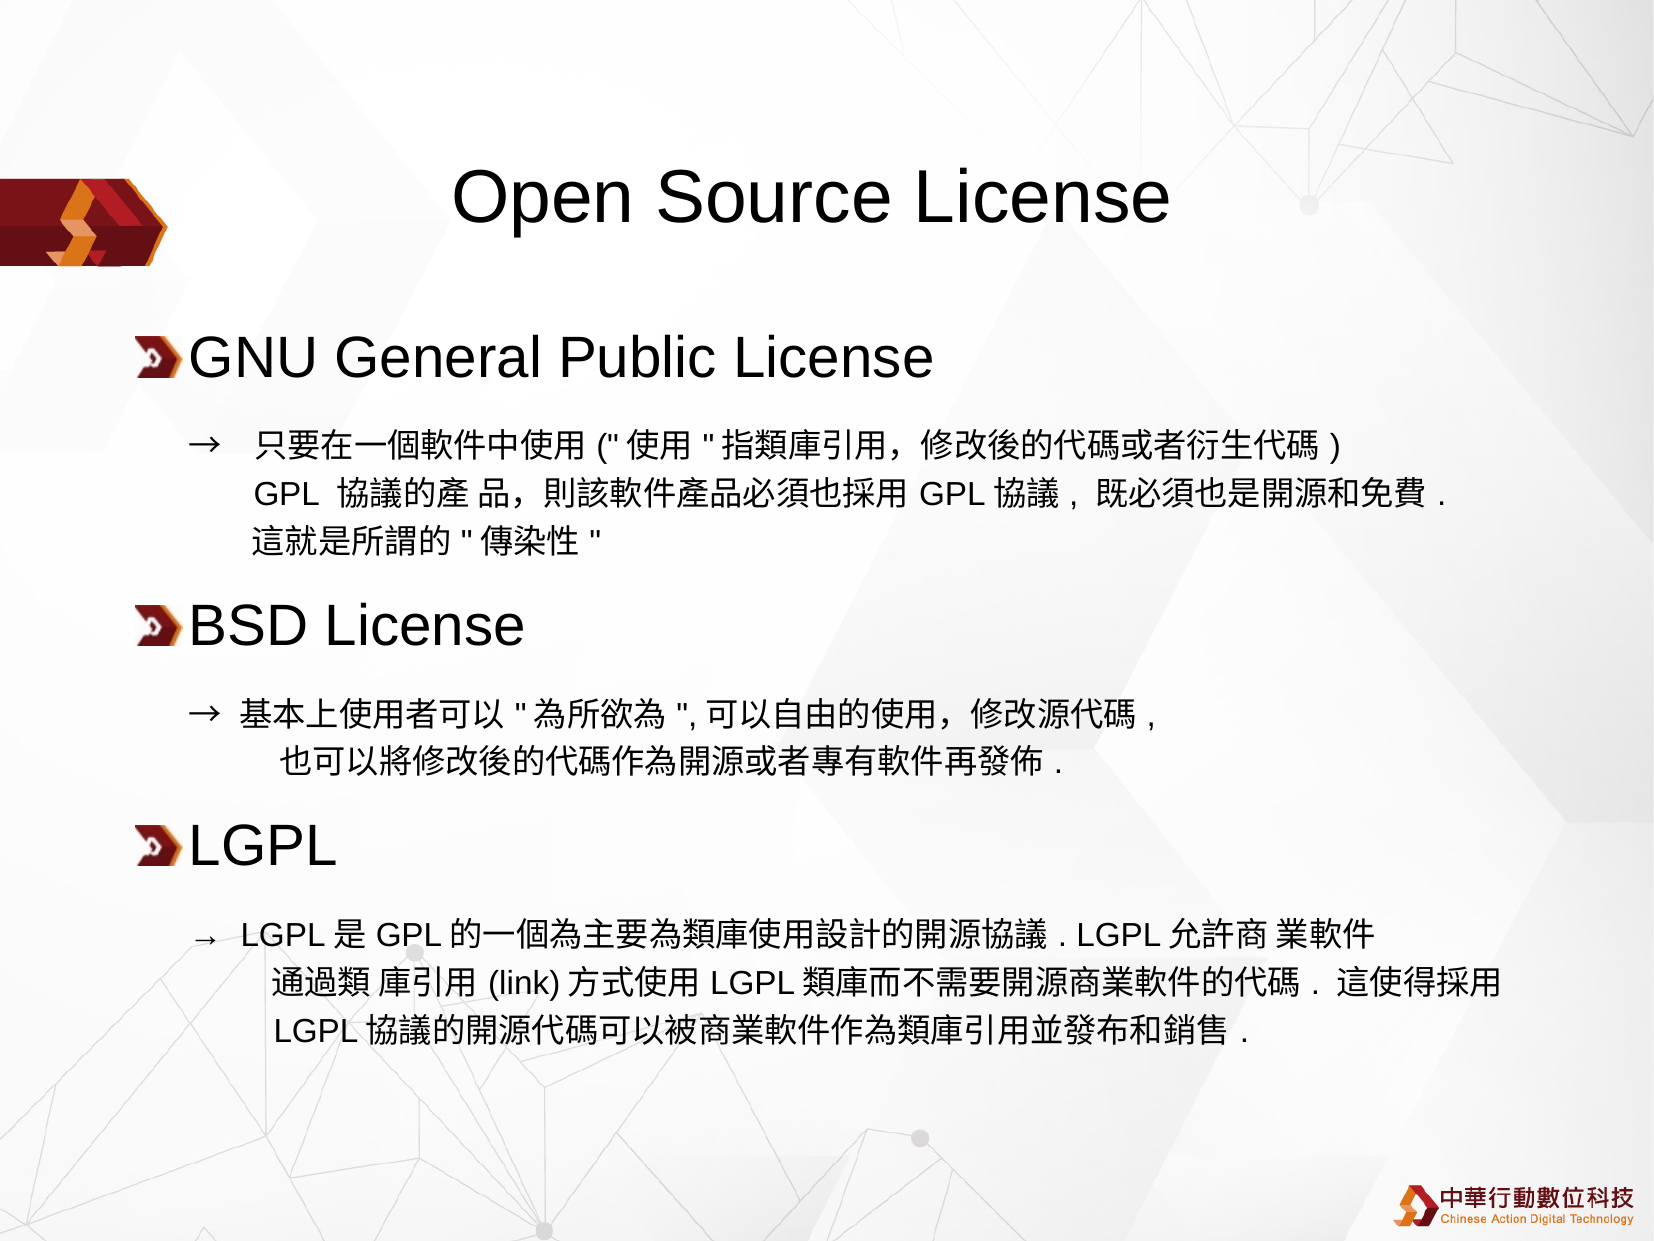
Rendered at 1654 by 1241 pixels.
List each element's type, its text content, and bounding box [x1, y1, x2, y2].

list GNU General Public License → 只要在一個軟件中使用("使用"指類庫引用，修改後的代碼或者衍生代碼) GPL 協議的產 品，則該軟件產品必須也採用GPL協議, 既必須也是開源和免費. 這就是所謂的"傳染性" BSD License → 基本上使用者可以"為所欲為",可以自由的使用，修改源代碼, 也可以將修改後的代碼作為開源或者專有軟件再發佈. LGPL → LGPL是GPL的一個為主要為類庫使用設計的開源協議. LGPL允許商 業軟件 通過類 庫引用(link)方式使用LGPL類庫而不需要開源商業軟件的代碼. 這使得採用 LGPL協議的開源代碼可以被商業軟件作為類庫引用並發布和銷售. [118, 324, 1571, 1238]
title Open Source License [118, 112, 1506, 281]
picture [0, 0, 1654, 1241]
